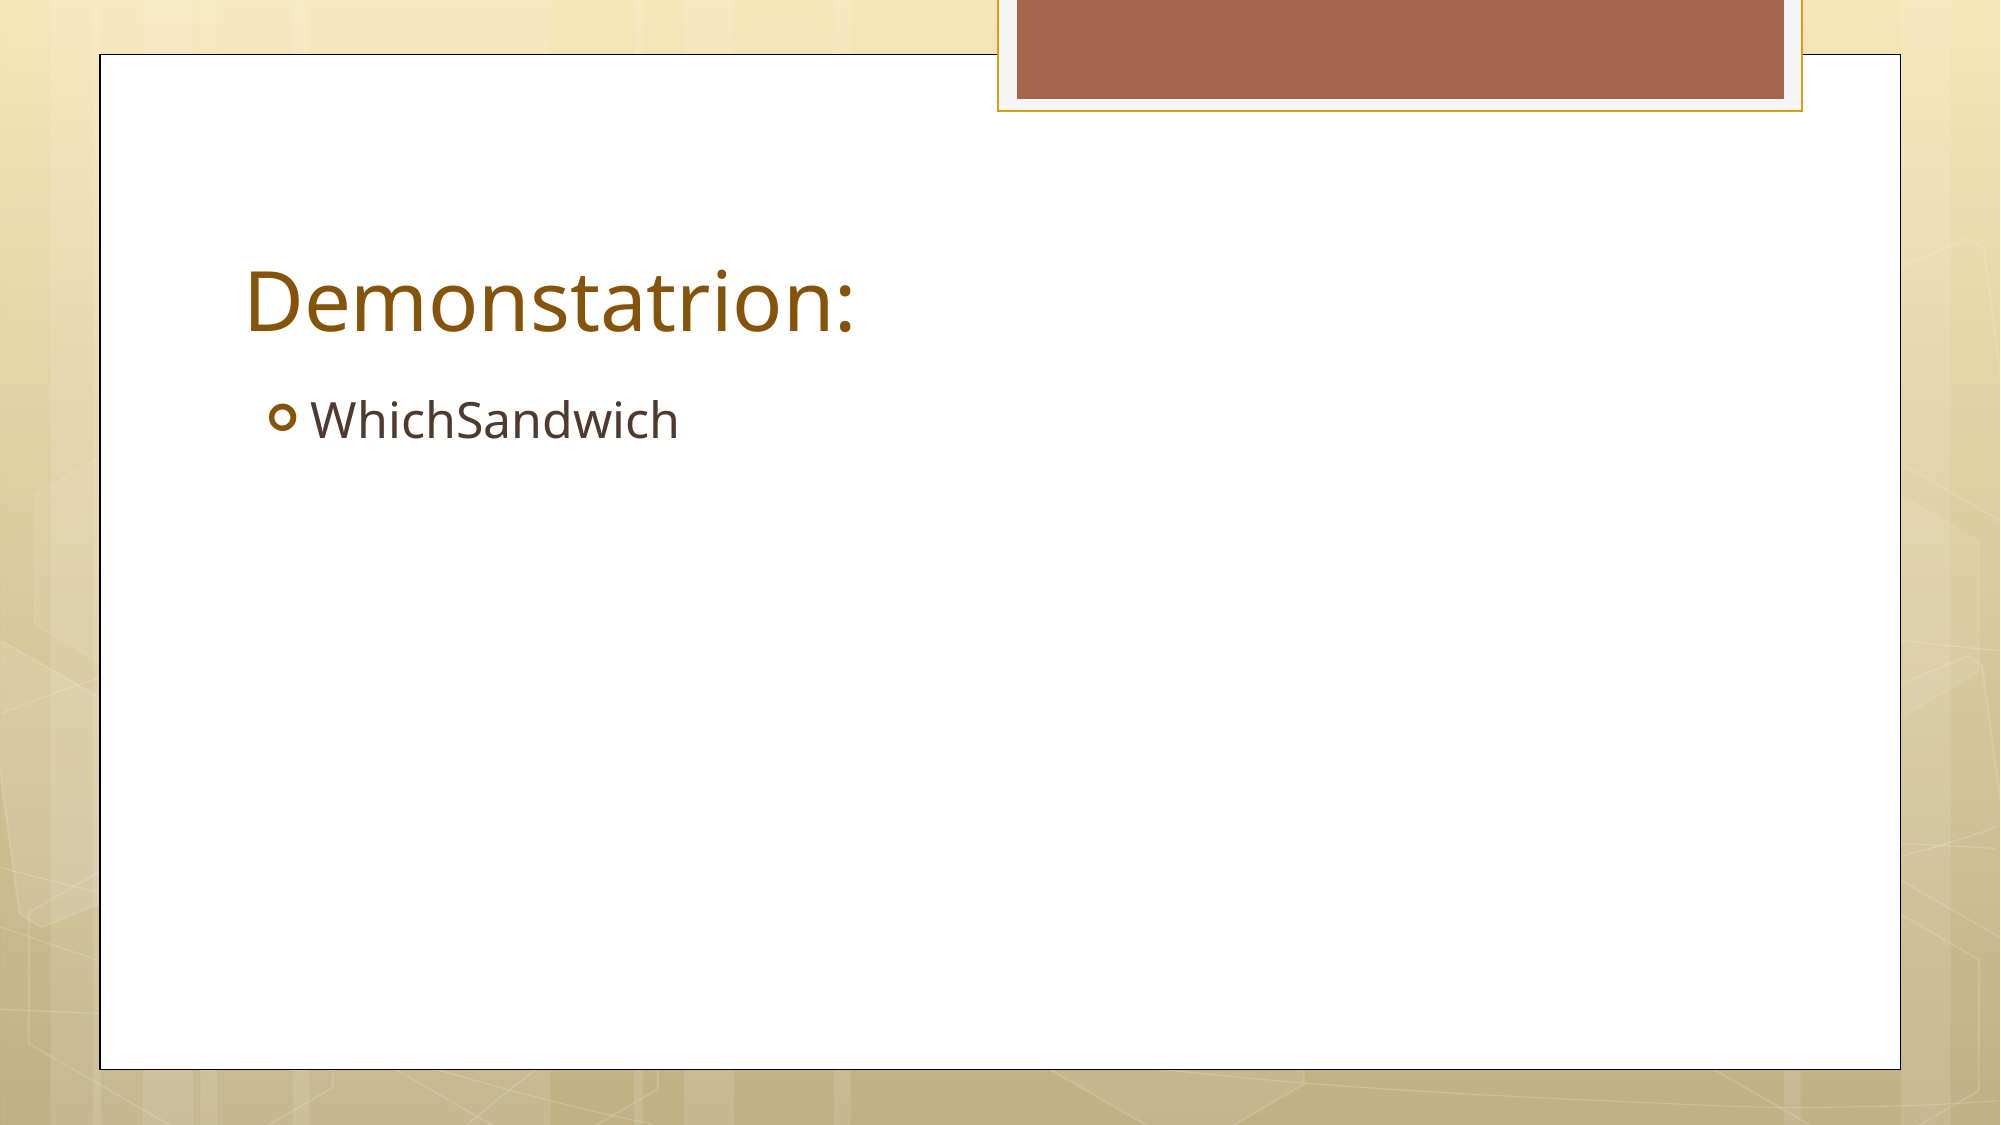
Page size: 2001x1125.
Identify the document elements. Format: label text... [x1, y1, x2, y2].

list WhichSandwich [228, 381, 1769, 957]
title Demonstatrion: [228, 168, 1765, 357]
